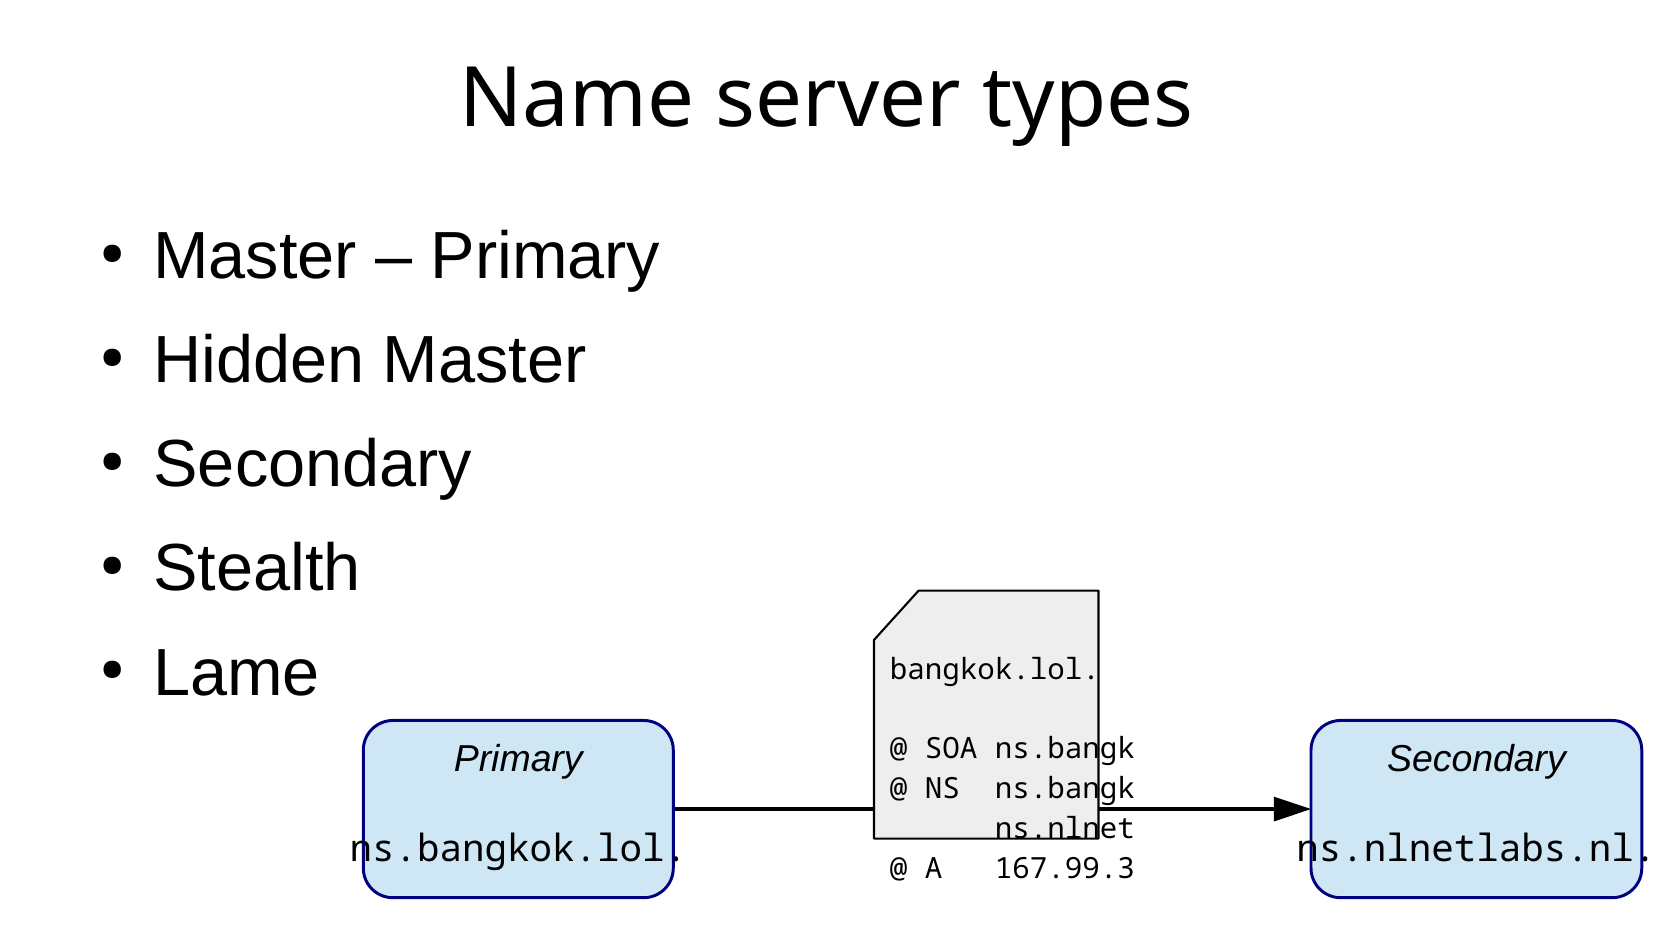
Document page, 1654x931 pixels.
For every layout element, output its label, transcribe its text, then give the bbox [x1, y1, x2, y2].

title Name server types [82, 37, 1571, 193]
text_box Primary ns.bangkok.lol. [363, 720, 674, 898]
list Master – Primary Hidden Master Secondary Stealth Lame [82, 217, 1571, 758]
text_box bangkok.lol. @ SOA ns.bangk @ NS ns.bangk ns.nlnet @ A 167.99.3 [874, 590, 1099, 839]
text_box Secondary ns.nlnetlabs.nl. [1311, 720, 1642, 898]
